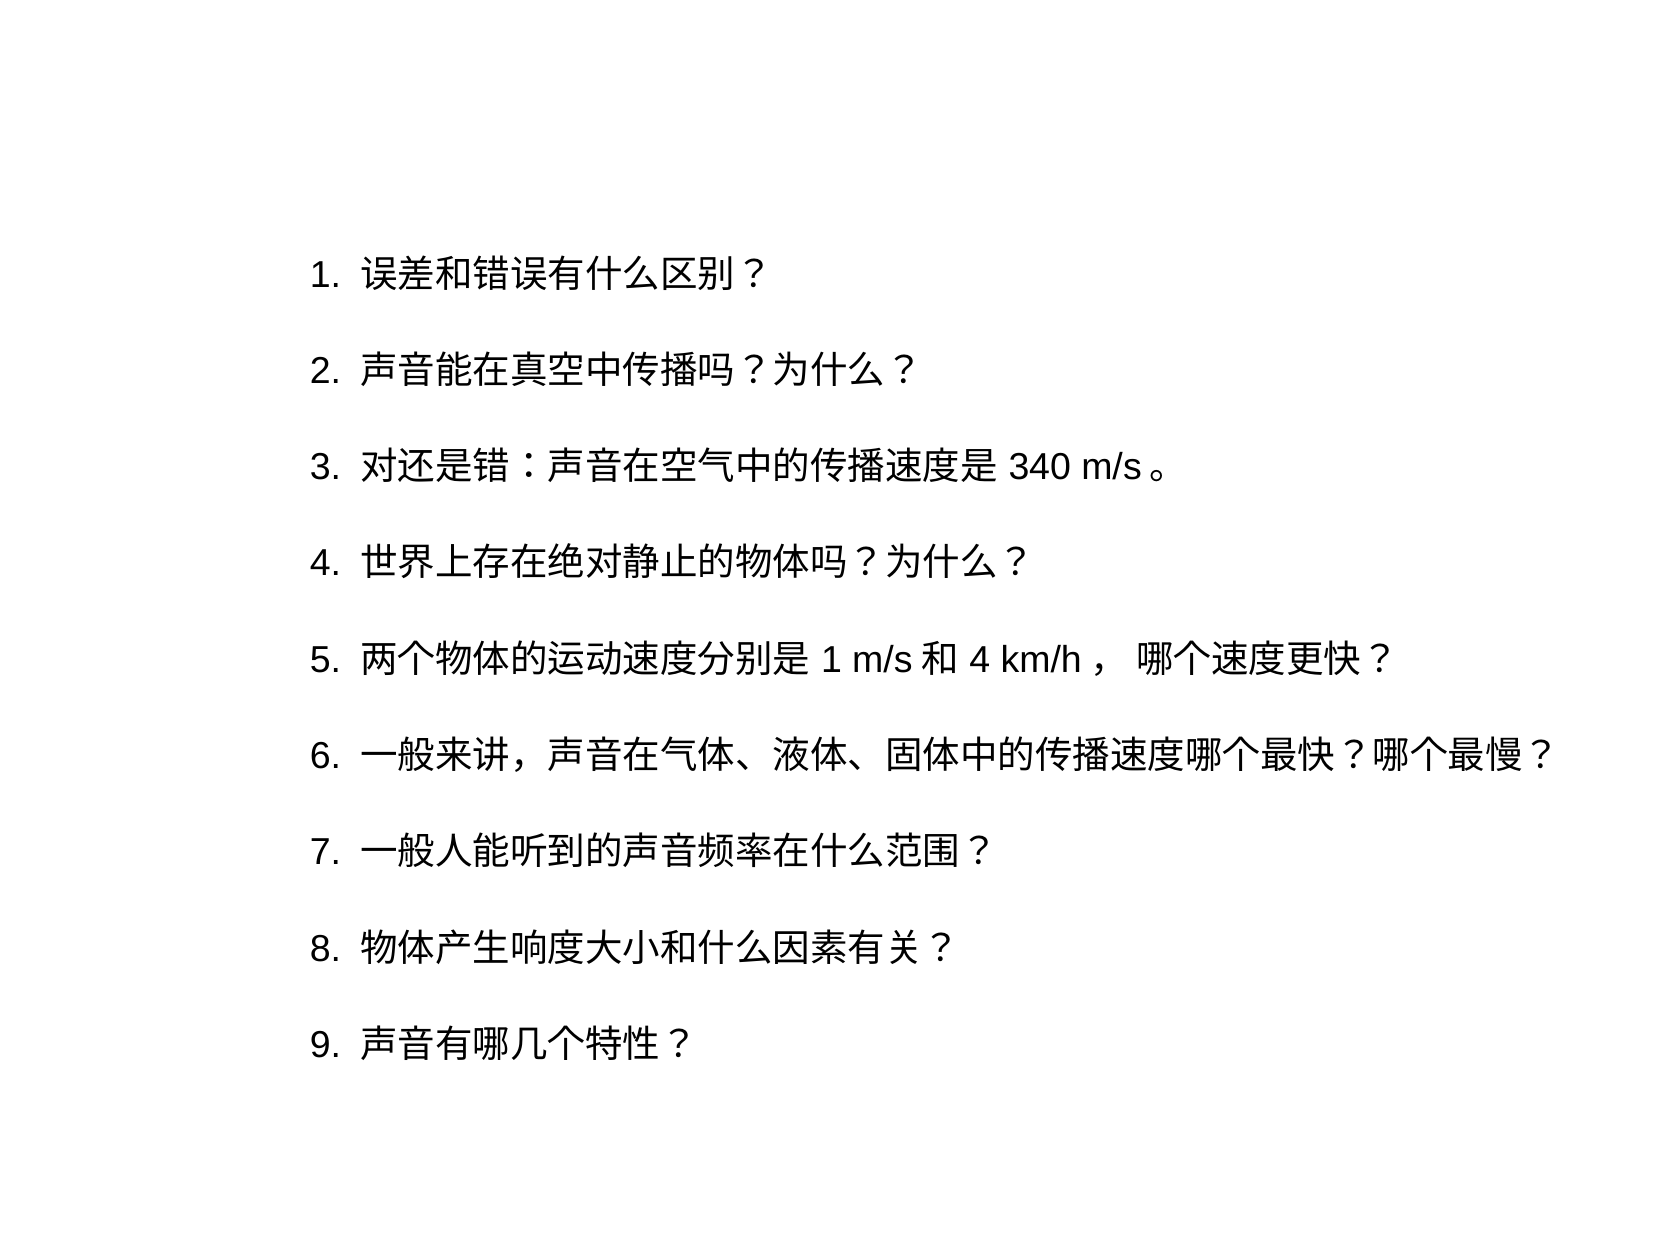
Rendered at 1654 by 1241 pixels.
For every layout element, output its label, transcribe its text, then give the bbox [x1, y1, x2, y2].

text_box 1. 误差和错误有什么区别？ 2. 声音能在真空中传播吗？为什么？ 3. 对还是错：声音在空气中的传播速度是340 m/s。 4. 世界上存在绝对静止的物体吗？为什么？ 5. 两个物体的运动速度分别是1 m/s和4 km/h， 哪个速度更快？ 6. 一般来讲，声音在气体、液体、固体中的传播速度哪个最快？哪个最慢？ 7. 一般人能听到的声音频率在什么范围？ 8. 物体产生响度大小和什么因素有关？ 9. 声音有哪几个特性？ [295, 236, 1560, 966]
